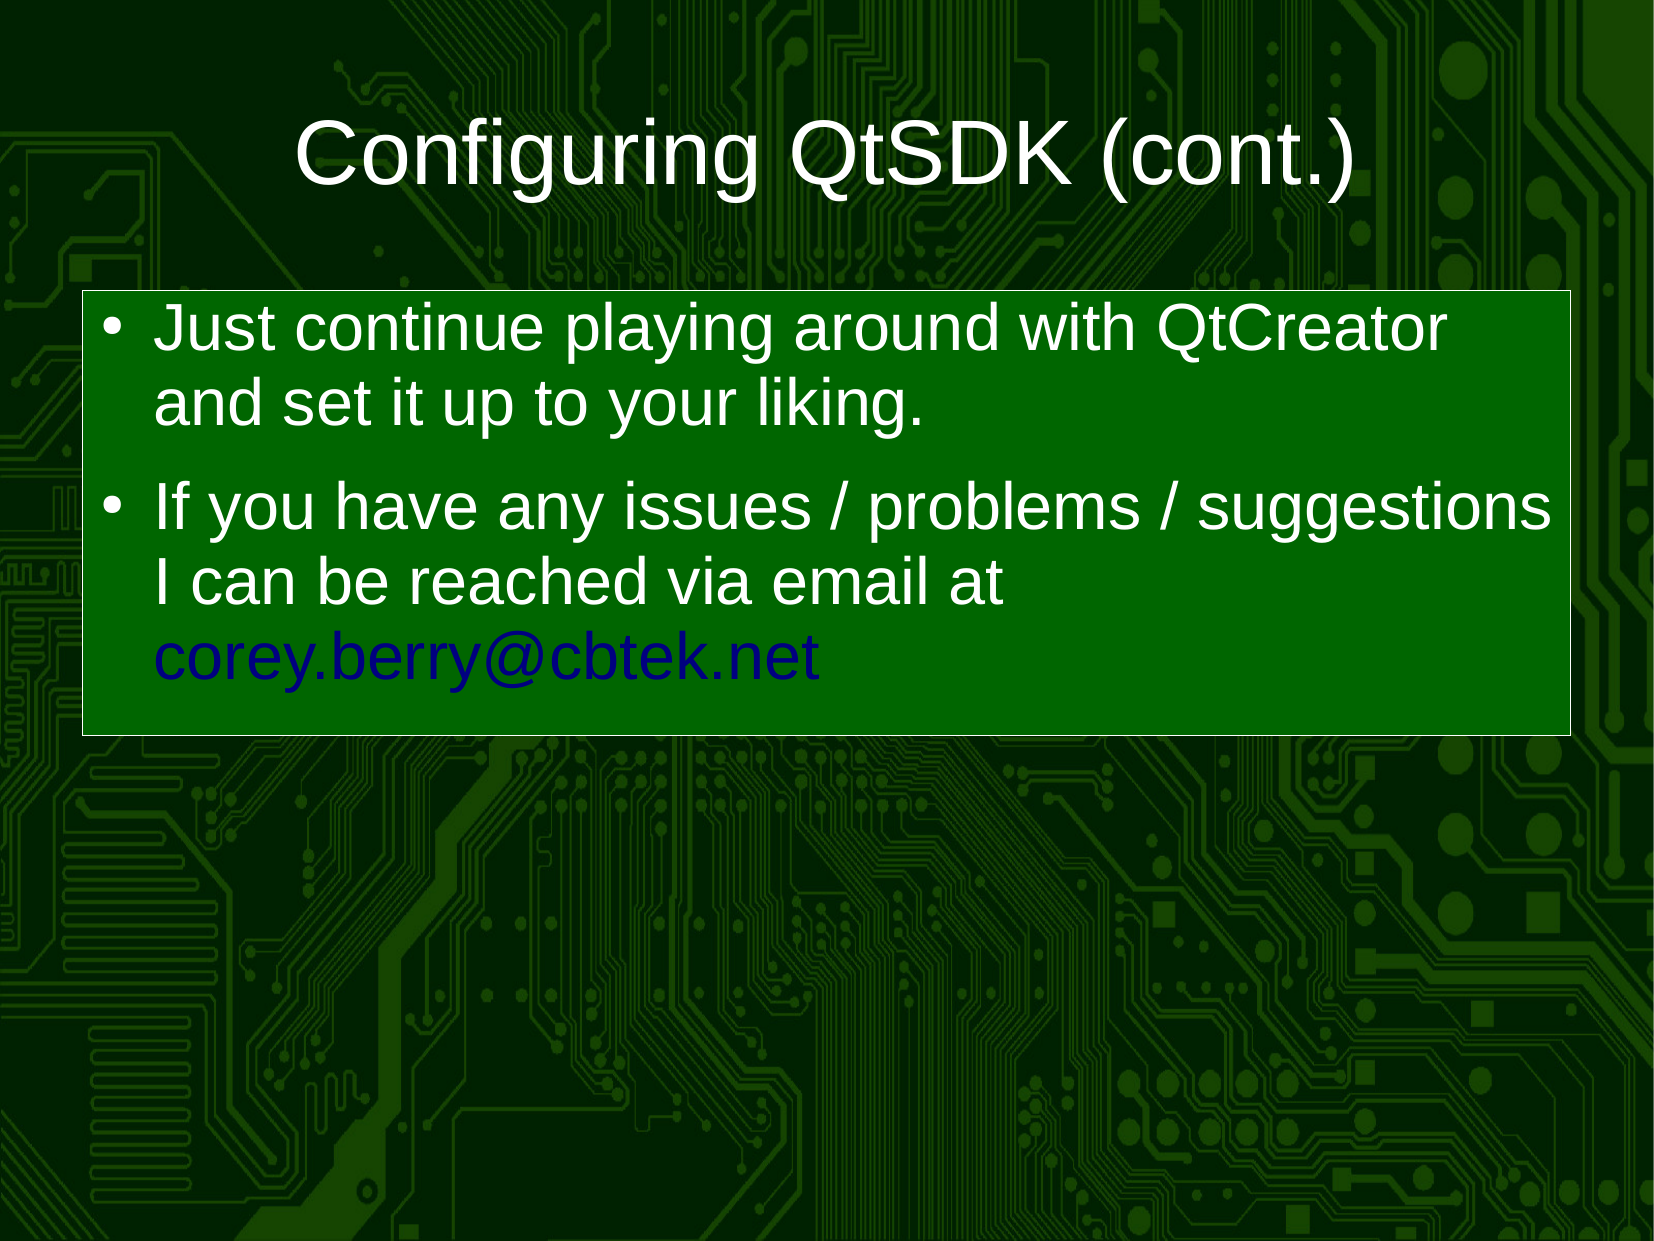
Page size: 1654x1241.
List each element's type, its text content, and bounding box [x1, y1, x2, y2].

title Configuring QtSDK (cont.) [82, 49, 1571, 257]
list Just continue playing around with QtCreator and set it up to your liking. If you have any issues / problems / suggestions I can be reached via email at corey.berry@cbtek.net [82, 290, 1571, 736]
picture [0, 0, 1654, 1241]
